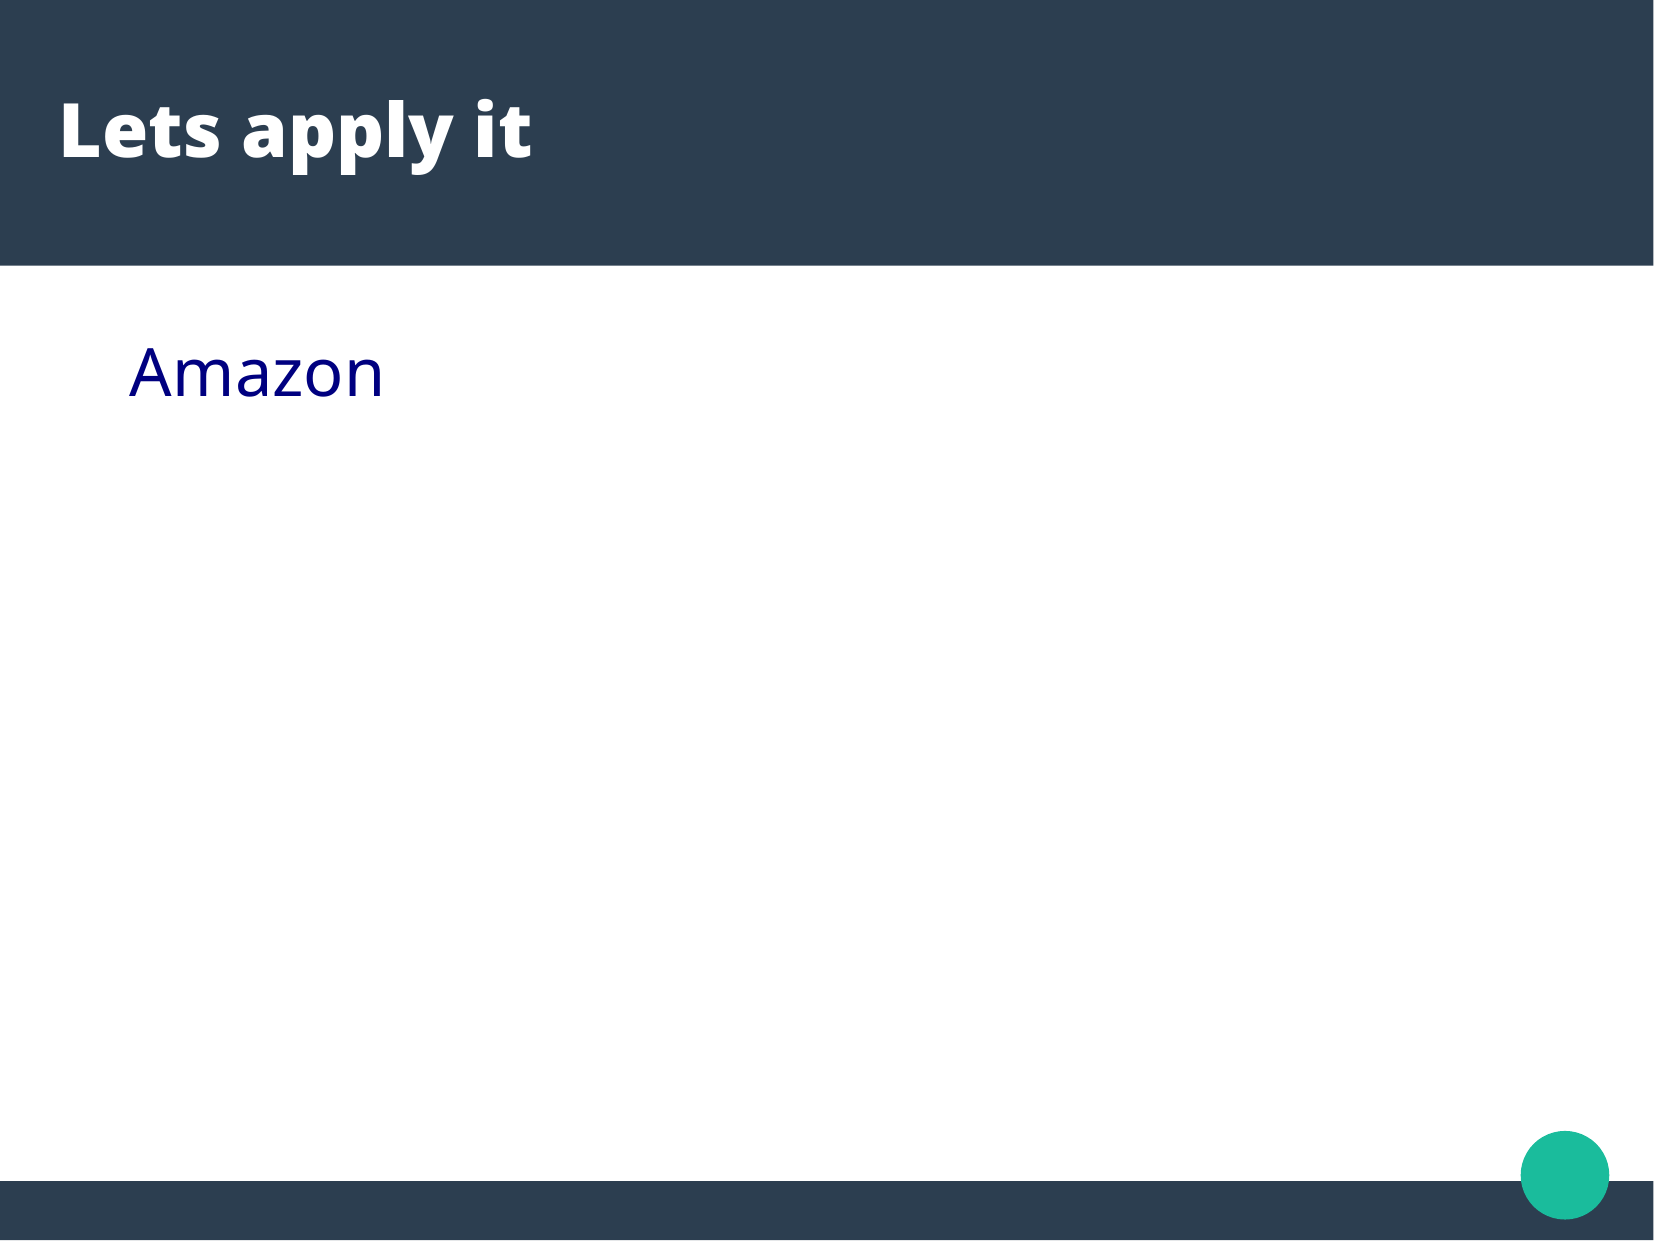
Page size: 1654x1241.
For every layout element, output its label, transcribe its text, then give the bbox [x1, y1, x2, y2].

title Lets apply it [59, 49, 1595, 207]
list Amazon [59, 324, 1595, 1152]
